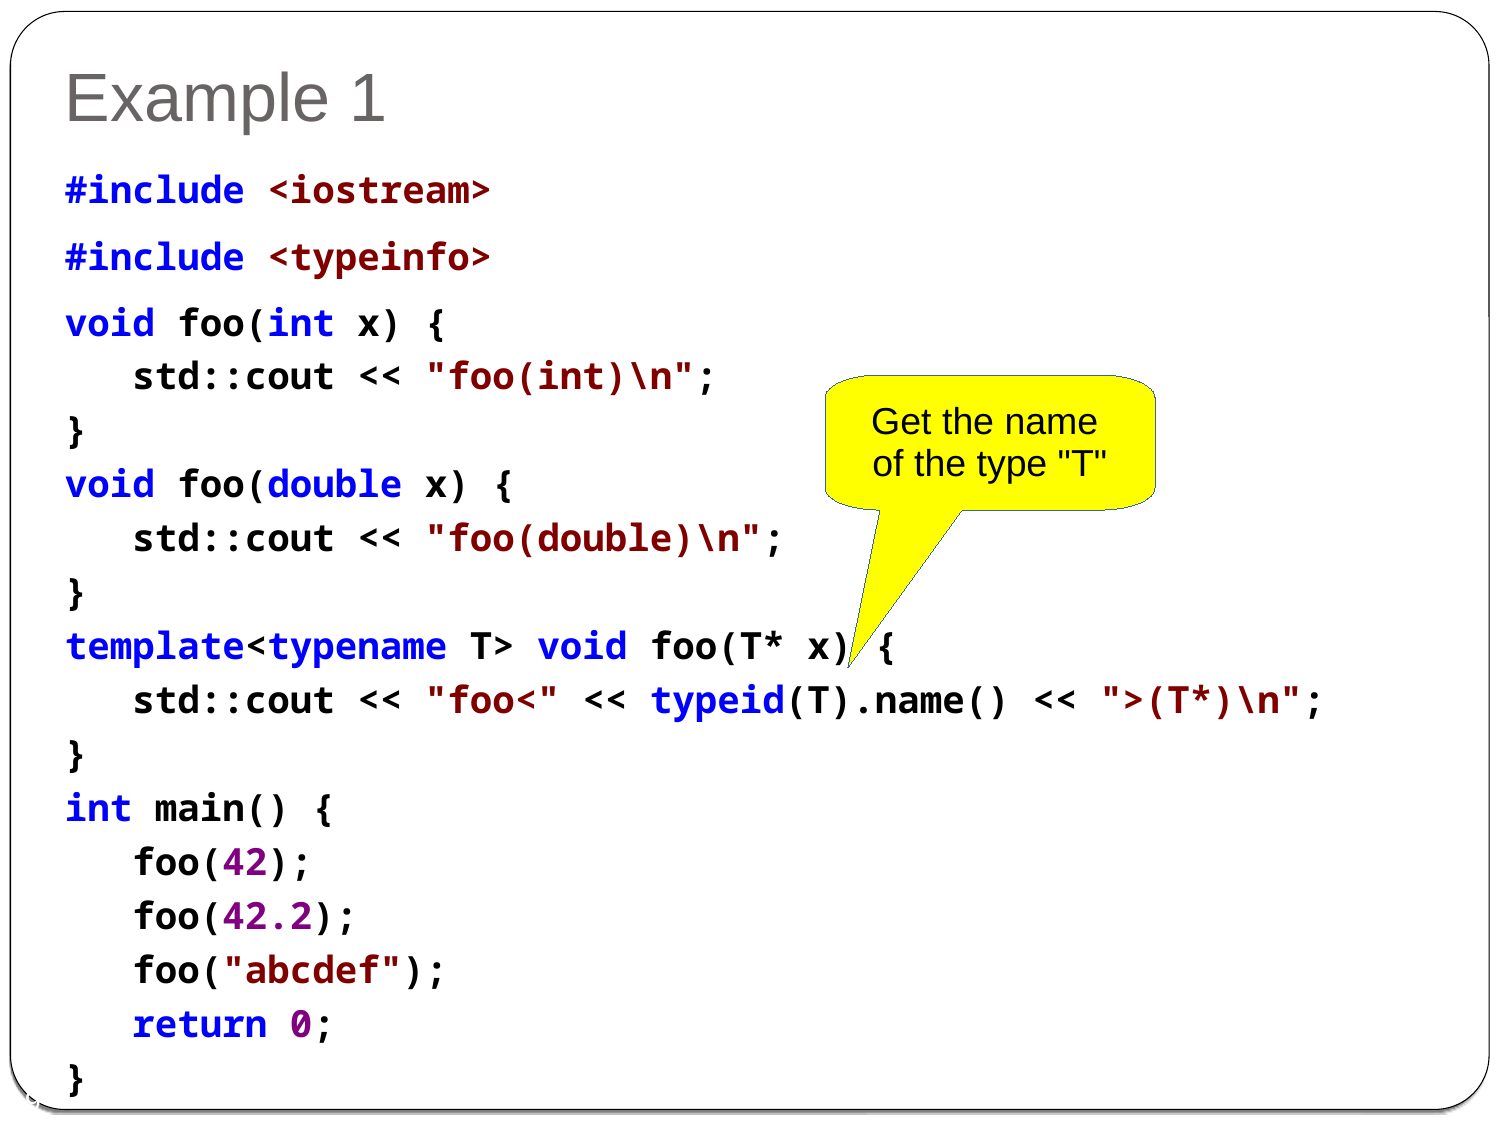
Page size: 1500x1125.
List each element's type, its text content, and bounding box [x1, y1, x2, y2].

title Example 1 [50, 45, 1450, 149]
list #include <iostream> #include <typeinfo> void foo(int x) { std::cout << "foo(int)\n"; } void foo(double x) { std::cout << "foo(double)\n"; } template<typename T> void foo(T* x) { std::cout << "foo<" << typeid(T).name() << ">(T*)\n"; } int main() { foo(42); foo(42.2); foo("abcdef"); return 0; } [50, 149, 1450, 1088]
slide_number <number> [0, 1074, 50, 1125]
text_box Get the name of the type "T" [825, 375, 1156, 668]
